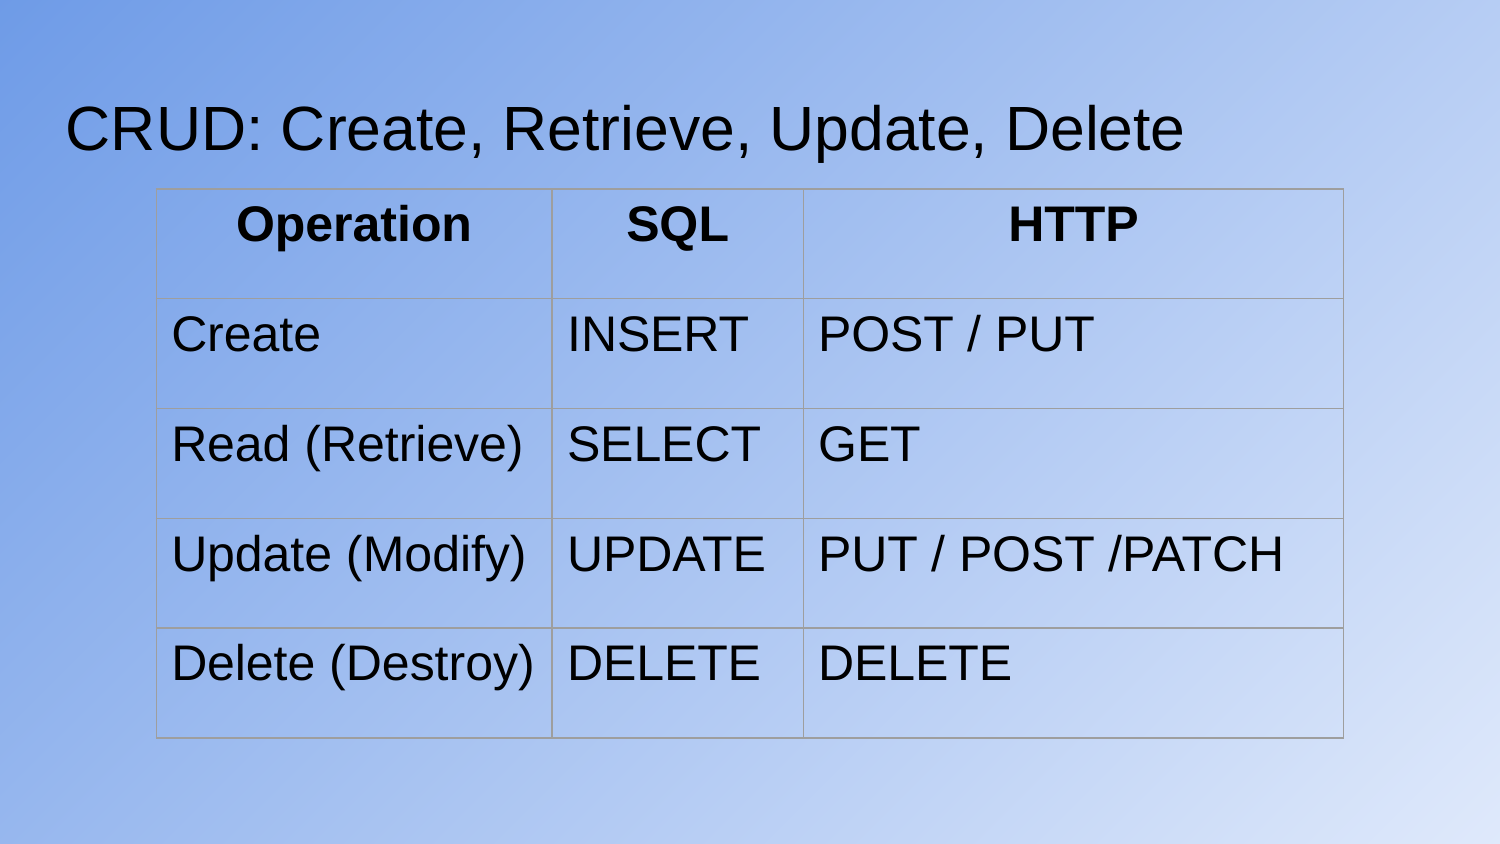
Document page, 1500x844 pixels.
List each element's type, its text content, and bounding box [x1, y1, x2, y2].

table_cell UPDATE [553, 519, 803, 627]
table_cell SELECT [553, 409, 803, 518]
table_header SQL [553, 190, 803, 298]
table_cell GET [804, 409, 1343, 518]
table_cell Read (Retrieve) [157, 409, 551, 518]
table_cell Update (Modify) [157, 519, 551, 627]
table_cell POST / PUT [804, 299, 1343, 408]
table_cell Create [157, 299, 551, 408]
table_cell INSERT [553, 299, 803, 408]
table_cell DELETE [804, 629, 1343, 737]
table_cell Delete (Destroy) [157, 629, 551, 737]
text_box CRUD: Create, Retrieve, Update, Delete [51, 72, 1449, 167]
table_cell PUT / POST /PATCH [804, 519, 1343, 627]
table_header Operation [157, 190, 551, 298]
table_cell DELETE [553, 629, 803, 737]
table_header HTTP [804, 190, 1343, 298]
